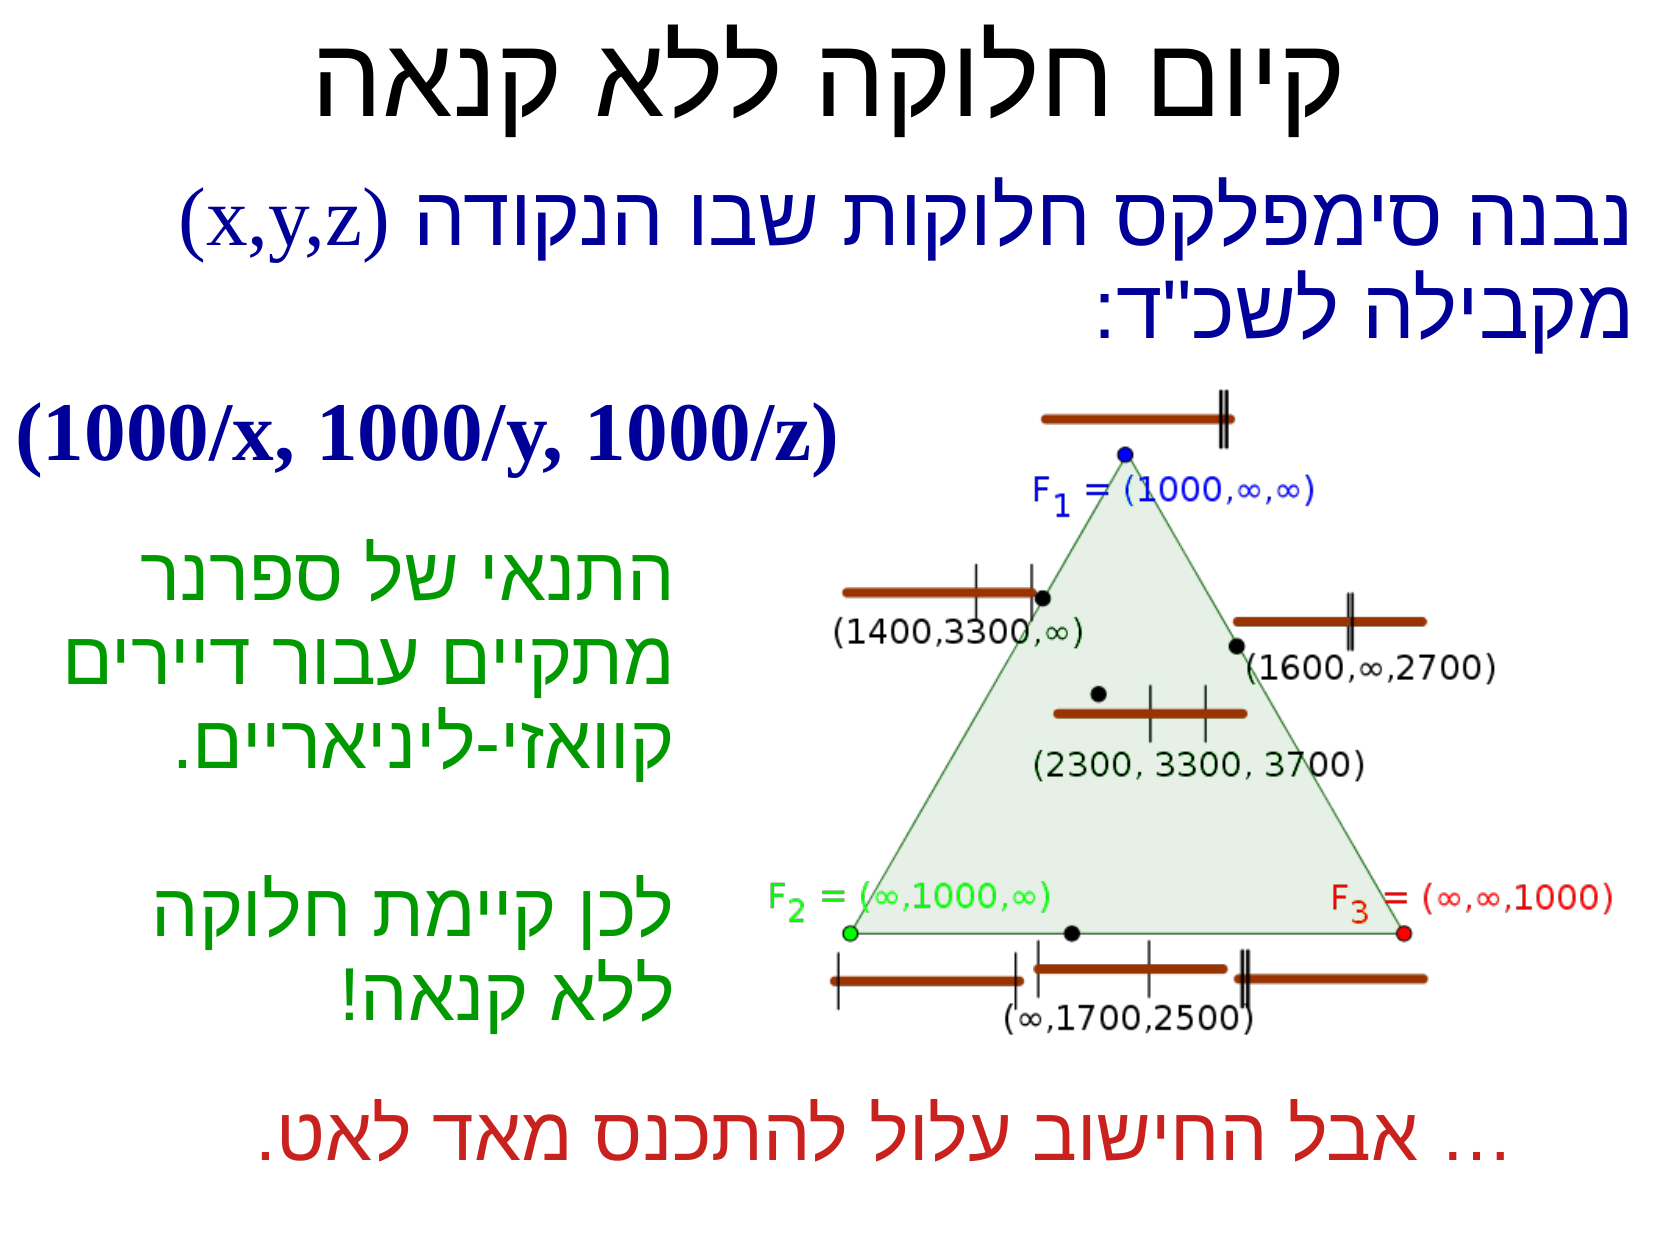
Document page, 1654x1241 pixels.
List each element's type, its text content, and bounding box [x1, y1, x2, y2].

text_box … אבל החישוב עלול להתכנס מאד לאט. [30, 1084, 1531, 1201]
title קיום חלוקה ללא קנאה [2, 2, 1654, 153]
text_box התנאי של ספרנר מתקיים עבור דיירים קוואזי-ליניאריים. לכן קיימת חלוקה ללא קנאה! [0, 525, 691, 1044]
picture [757, 389, 1654, 1085]
list נבנה סימפלקס חלוקות שבו הנקודה (x,y,z) מקבילה לשכ"ד: (1000/x, 1000/y, 1000/z) [15, 170, 1636, 1216]
